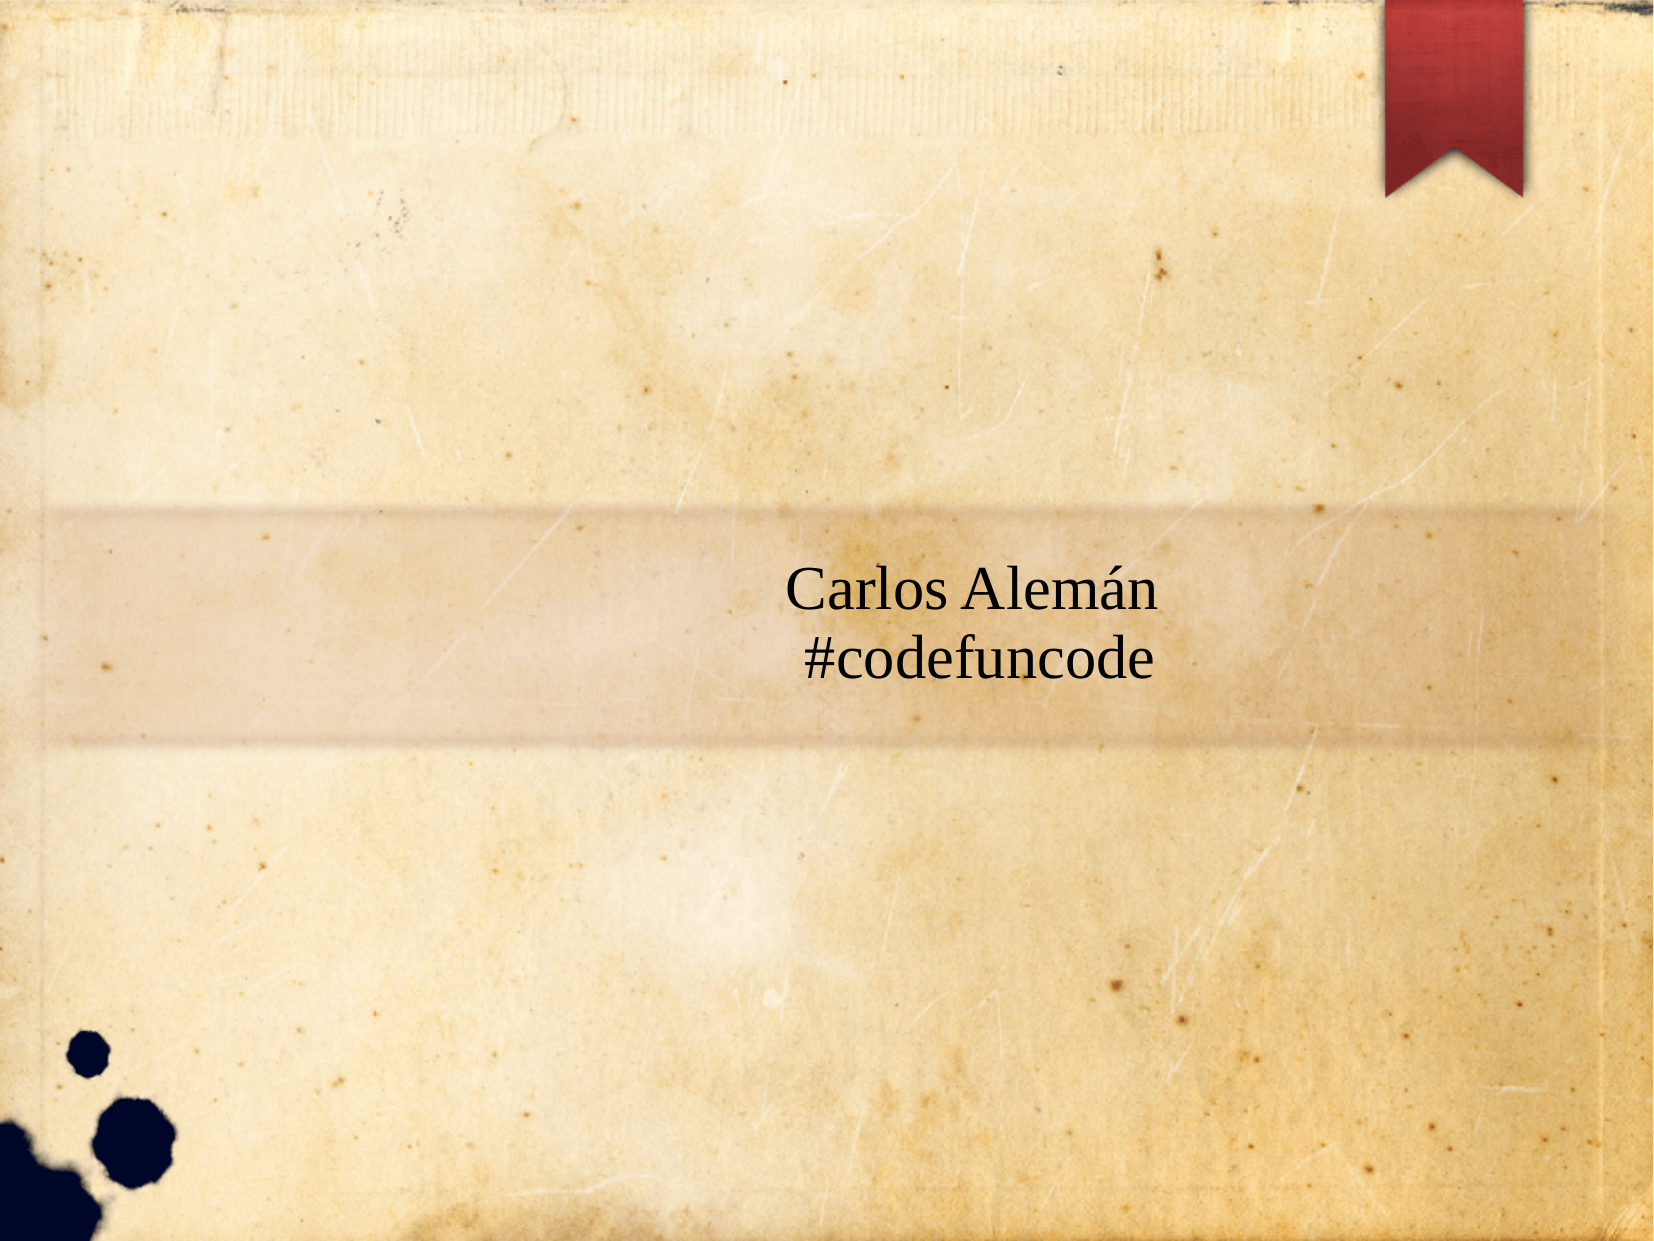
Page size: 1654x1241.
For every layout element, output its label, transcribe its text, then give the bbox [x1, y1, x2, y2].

title Carlos Alemán #codefuncode [431, 519, 1530, 727]
picture [0, 0, 1654, 1241]
